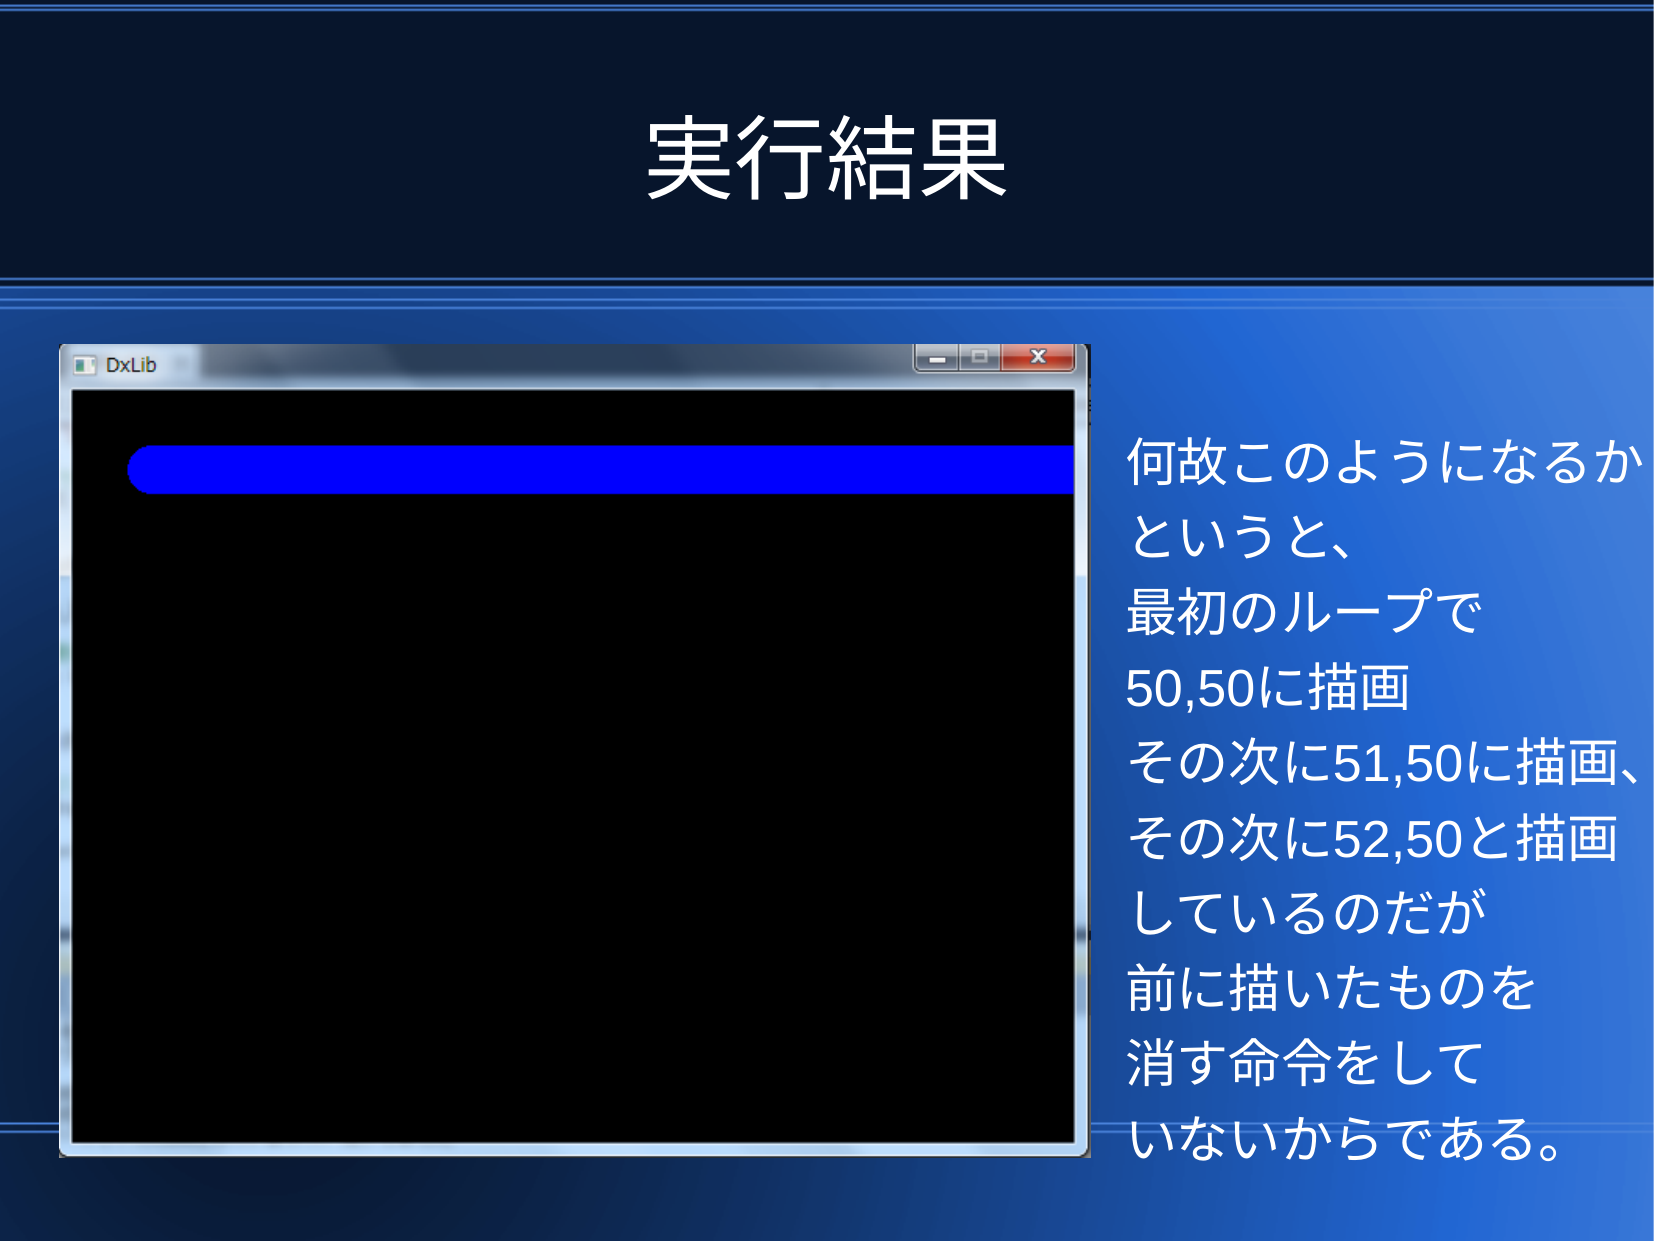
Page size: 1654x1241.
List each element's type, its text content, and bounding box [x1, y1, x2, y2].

picture [0, 0, 1654, 1241]
title 実行結果 [82, 49, 1571, 257]
text_box 何故このようになるか というと、 最初のループで 50,50に描画 その次に51,50に描画、 その次に52,50と描画 しているのだが 前に描いたものを 消す命令をして いないからである。 つまり消す処理を いれてやれば動くはず！ [1110, 413, 1654, 1105]
